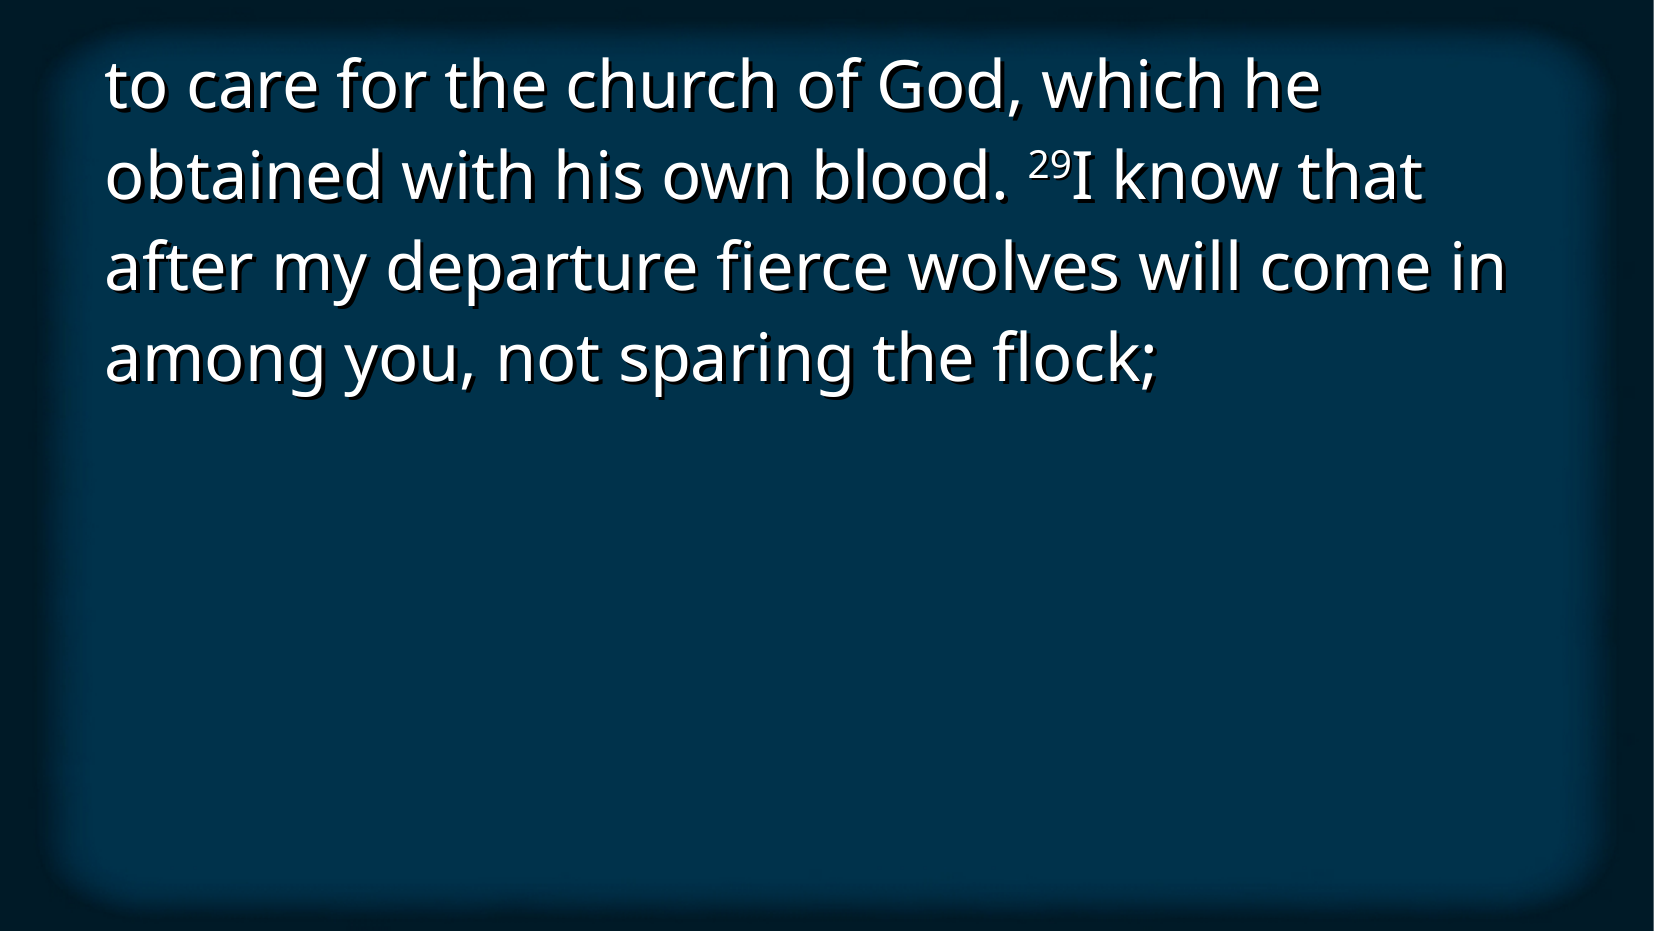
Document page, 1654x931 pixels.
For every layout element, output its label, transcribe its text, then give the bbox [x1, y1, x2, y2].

picture [0, 0, 1654, 931]
text_box to care for the church of God, which he obtained with his own blood. 29I know that after my departure fierce wolves will come in among you, not sparing the flock; [90, 30, 1561, 400]
